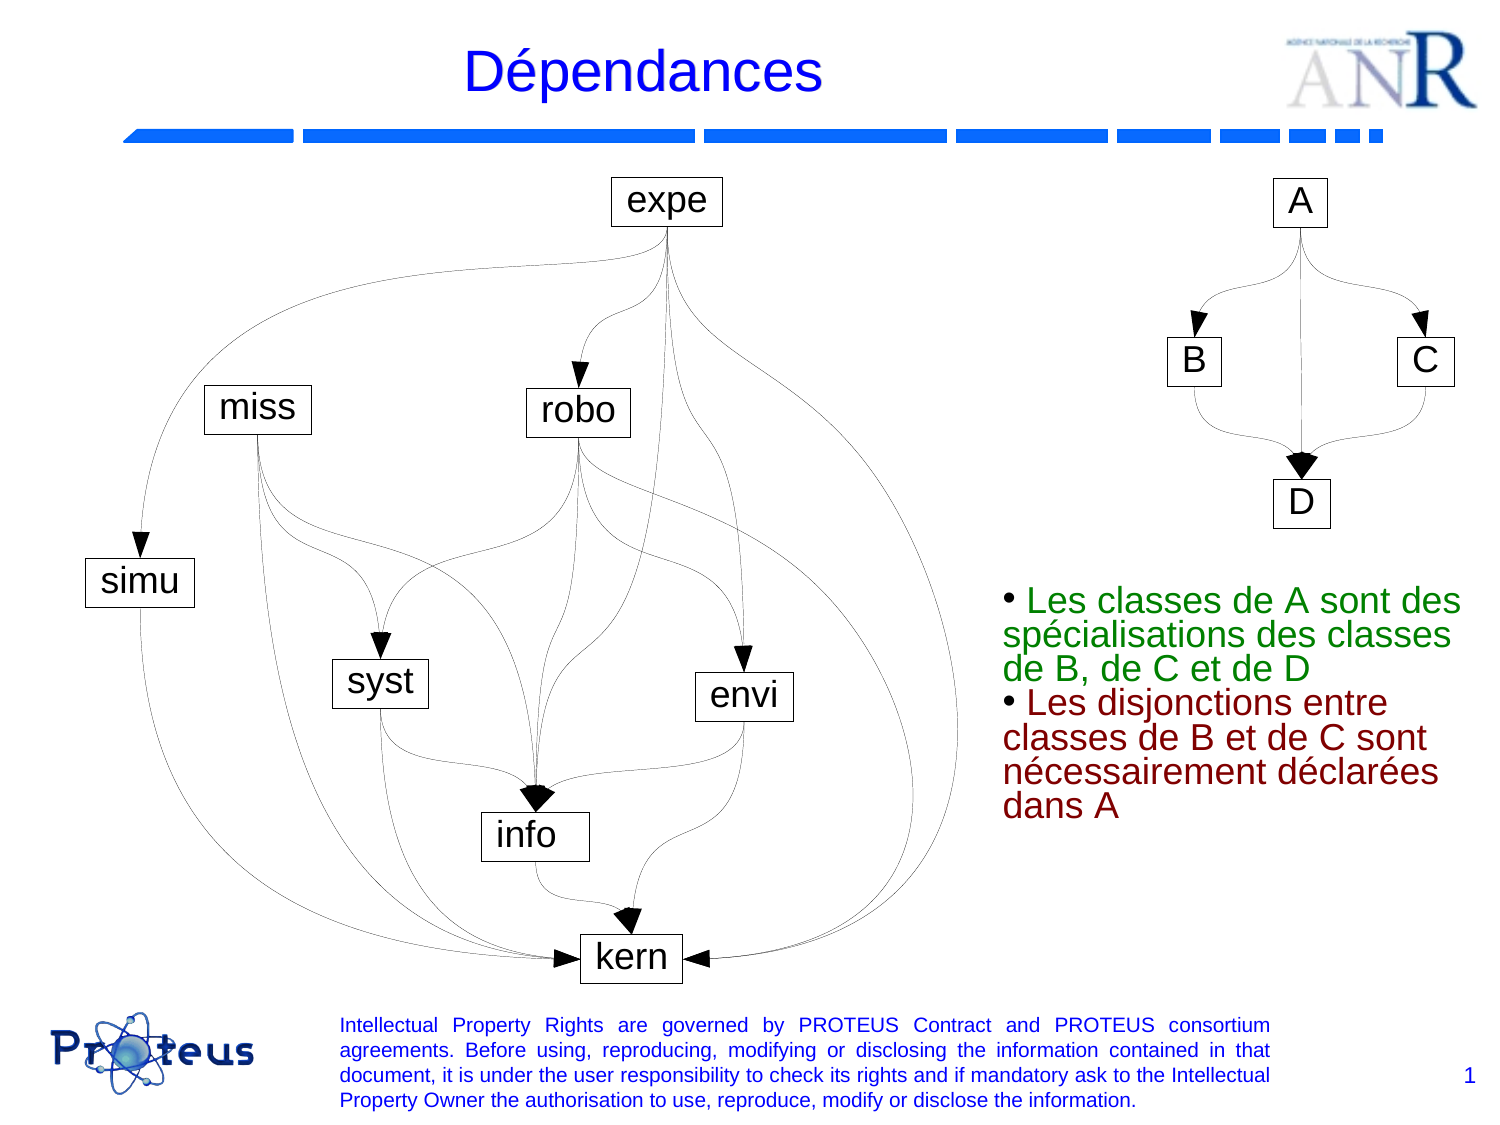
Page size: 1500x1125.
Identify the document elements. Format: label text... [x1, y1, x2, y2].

title Dépendances [23, 11, 1264, 130]
text_box info [481, 812, 590, 862]
text_box expe [611, 177, 723, 227]
picture [1281, 27, 1484, 115]
text_box A [1273, 178, 1328, 228]
text_box Les classes de A sont des spécialisations des classes de B, de C et de D Les disjonctions entre classes de B et de C sont nécessairement déclarées dans A [987, 578, 1500, 833]
text_box D [1273, 479, 1331, 529]
text_box miss [204, 385, 312, 435]
text_box robo [526, 388, 631, 438]
text_box C [1397, 337, 1455, 387]
text_box B [1167, 337, 1222, 387]
picture [35, 1003, 272, 1101]
text_box syst [332, 659, 429, 709]
text_box envi [695, 672, 794, 722]
text_box simu [85, 558, 195, 608]
text_box kern [580, 934, 683, 984]
